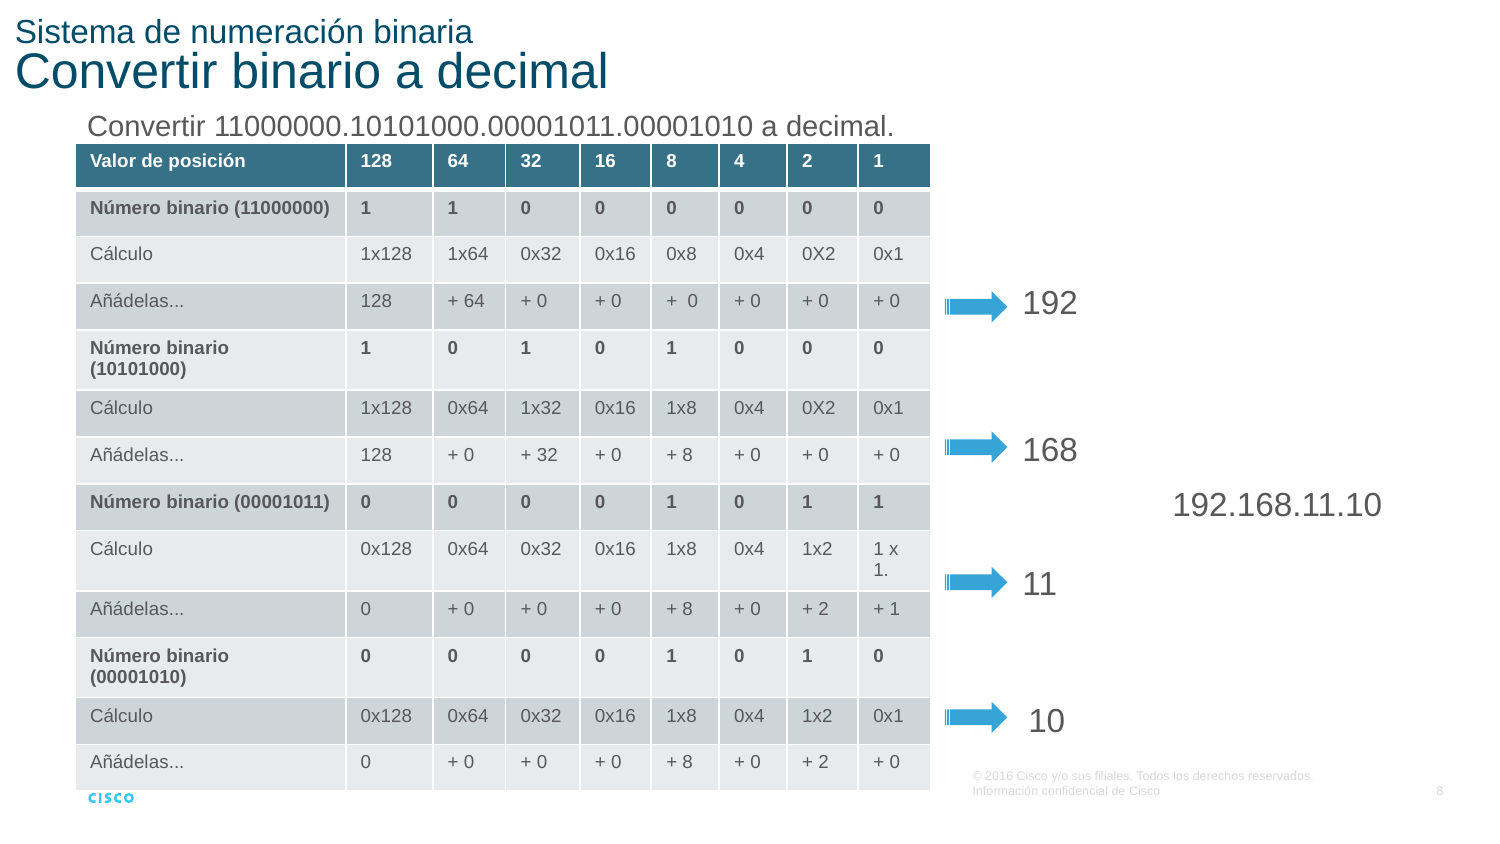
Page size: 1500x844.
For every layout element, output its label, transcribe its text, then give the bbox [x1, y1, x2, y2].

table_cell 1 [652, 331, 718, 389]
table_cell Número binario (10101000) [76, 331, 345, 389]
table_cell 0 [788, 192, 857, 236]
table_cell 0x16 [581, 698, 650, 744]
table_cell 0x4 [720, 237, 786, 282]
table_cell 0 [506, 485, 579, 530]
table_cell + 0 [720, 284, 786, 329]
table_cell + 1 [859, 592, 930, 637]
table_cell Número binario (00001011) [76, 485, 345, 530]
table_cell 1 [347, 192, 432, 236]
text_box 10 [1013, 691, 1081, 747]
table_cell + 0 [581, 745, 650, 790]
table_cell 0 [859, 638, 930, 697]
table_cell 0x8 [652, 237, 718, 282]
table_cell Cálculo [76, 237, 345, 282]
table_cell 0x1 [859, 698, 930, 744]
table_cell 0 [347, 745, 432, 790]
table_cell Añádelas... [76, 284, 345, 329]
table_cell 0 [506, 638, 579, 697]
table_cell + 8 [652, 438, 718, 483]
table_cell 1 [788, 485, 857, 530]
table_cell Añádelas... [76, 438, 345, 483]
table_cell Cálculo [76, 531, 345, 590]
table_cell 1 [652, 638, 718, 697]
table_cell 1x128 [347, 391, 432, 436]
table_cell 0 [720, 485, 786, 530]
table_cell 1x2 [788, 531, 857, 590]
table_cell 0X2 [788, 237, 857, 282]
table_cell + 0 [506, 592, 579, 637]
table_cell + 0 [652, 284, 718, 329]
table_cell 0 [859, 192, 930, 236]
table_cell 0x128 [347, 698, 432, 744]
table_cell 0x32 [506, 698, 579, 744]
table_cell 0 [347, 638, 432, 697]
text_box [944, 431, 1007, 463]
table_cell 0x32 [506, 237, 579, 282]
text_box [944, 701, 1008, 734]
table_cell + 0 [434, 745, 505, 790]
table_cell 0x1 [859, 237, 930, 282]
table_cell 0 [720, 192, 786, 236]
table_cell 1x2 [788, 698, 857, 744]
table_header 128 [347, 144, 432, 187]
table_cell 128 [347, 438, 432, 483]
table_header 2 [788, 144, 857, 187]
table_header 16 [581, 144, 650, 187]
table_cell + 0 [581, 438, 650, 483]
table_cell + 2 [788, 592, 857, 637]
table_cell 1 x 1. [859, 531, 930, 590]
table_cell + 0 [859, 438, 930, 483]
table_cell 0x1 [859, 391, 930, 436]
table_cell + 0 [434, 592, 505, 637]
table_cell 1x128 [347, 237, 432, 282]
text_box [944, 566, 1007, 599]
table_cell 0 [581, 638, 650, 697]
text_box 168 [1007, 420, 1093, 476]
table_cell 0 [859, 331, 930, 389]
table_cell 0 [581, 192, 650, 236]
table_cell 1x8 [652, 698, 718, 744]
table_cell + 0 [581, 284, 650, 329]
text_box 192.168.11.10 [1157, 475, 1398, 531]
table_cell + 2 [788, 745, 857, 790]
table_header 32 [506, 144, 579, 187]
table_cell 0x16 [581, 391, 650, 436]
table_cell + 0 [788, 438, 857, 483]
table_cell + 0 [506, 284, 579, 329]
table_cell 0x4 [720, 698, 786, 744]
table_cell 1 [859, 485, 930, 530]
table_cell 0 [720, 331, 786, 389]
table_cell 0x4 [720, 531, 786, 590]
table_cell 0X2 [788, 391, 857, 436]
table_cell 0x16 [581, 237, 650, 282]
table_cell Cálculo [76, 698, 345, 744]
table_cell 0 [434, 331, 505, 389]
table_cell + 0 [506, 745, 579, 790]
table_cell Número binario (11000000) [76, 192, 345, 236]
table_cell Añádelas... [76, 745, 345, 790]
table_cell + 0 [859, 745, 930, 790]
table_cell + 0 [581, 592, 650, 637]
table_cell 128 [347, 284, 432, 329]
table_cell 1 [434, 192, 505, 236]
text_box 11 [1007, 554, 1072, 610]
text_box 192 [1007, 273, 1093, 329]
table_cell 0x16 [581, 531, 650, 590]
table_header 4 [720, 144, 786, 187]
table_cell 0 [347, 592, 432, 637]
table_cell + 0 [434, 438, 505, 483]
table_header 8 [652, 144, 718, 187]
table_cell + 0 [788, 284, 857, 329]
table_cell 0x64 [434, 698, 505, 744]
table_cell 1x8 [652, 391, 718, 436]
table_cell 0 [434, 485, 505, 530]
table_cell 0 [347, 485, 432, 530]
table_cell + 0 [720, 438, 786, 483]
text_box Convertir 11000000.10101000.00001011.00001010 a decimal. [72, 99, 911, 150]
table_header 1 [859, 144, 930, 187]
table_cell + 0 [720, 745, 786, 790]
table_cell Cálculo [76, 391, 345, 436]
table_header Valor de posición [76, 144, 345, 187]
table_cell 0x64 [434, 391, 505, 436]
table_cell 0x128 [347, 531, 432, 590]
table_cell 0 [652, 192, 718, 236]
table_cell 0x4 [720, 391, 786, 436]
table_cell + 64 [434, 284, 505, 329]
table_cell 0 [506, 192, 579, 236]
table_cell 1x32 [506, 391, 579, 436]
table_cell + 0 [859, 284, 930, 329]
table_cell 1 [506, 331, 579, 389]
title Sistema de numeración binaria Convertir binario a decimal [0, 5, 1369, 111]
table_cell + 32 [506, 438, 579, 483]
table_cell 0x32 [506, 531, 579, 590]
table_cell 0 [581, 331, 650, 389]
table_cell 0x64 [434, 531, 505, 590]
table_cell 1x64 [434, 237, 505, 282]
table_cell Número binario (00001010) [76, 638, 345, 697]
table_cell 0 [434, 638, 505, 697]
table_cell 1 [652, 485, 718, 530]
table_cell 1 [788, 638, 857, 697]
table_header 64 [434, 144, 505, 187]
table_cell + 8 [652, 745, 718, 790]
text_box [944, 291, 1007, 323]
table_cell 1x8 [652, 531, 718, 590]
table_cell 0 [581, 485, 650, 530]
table_cell 0 [720, 638, 786, 697]
table_cell + 8 [652, 592, 718, 637]
table_cell 1 [347, 331, 432, 389]
table_cell Añádelas... [76, 592, 345, 637]
table_cell 0 [788, 331, 857, 389]
table_cell + 0 [720, 592, 786, 637]
